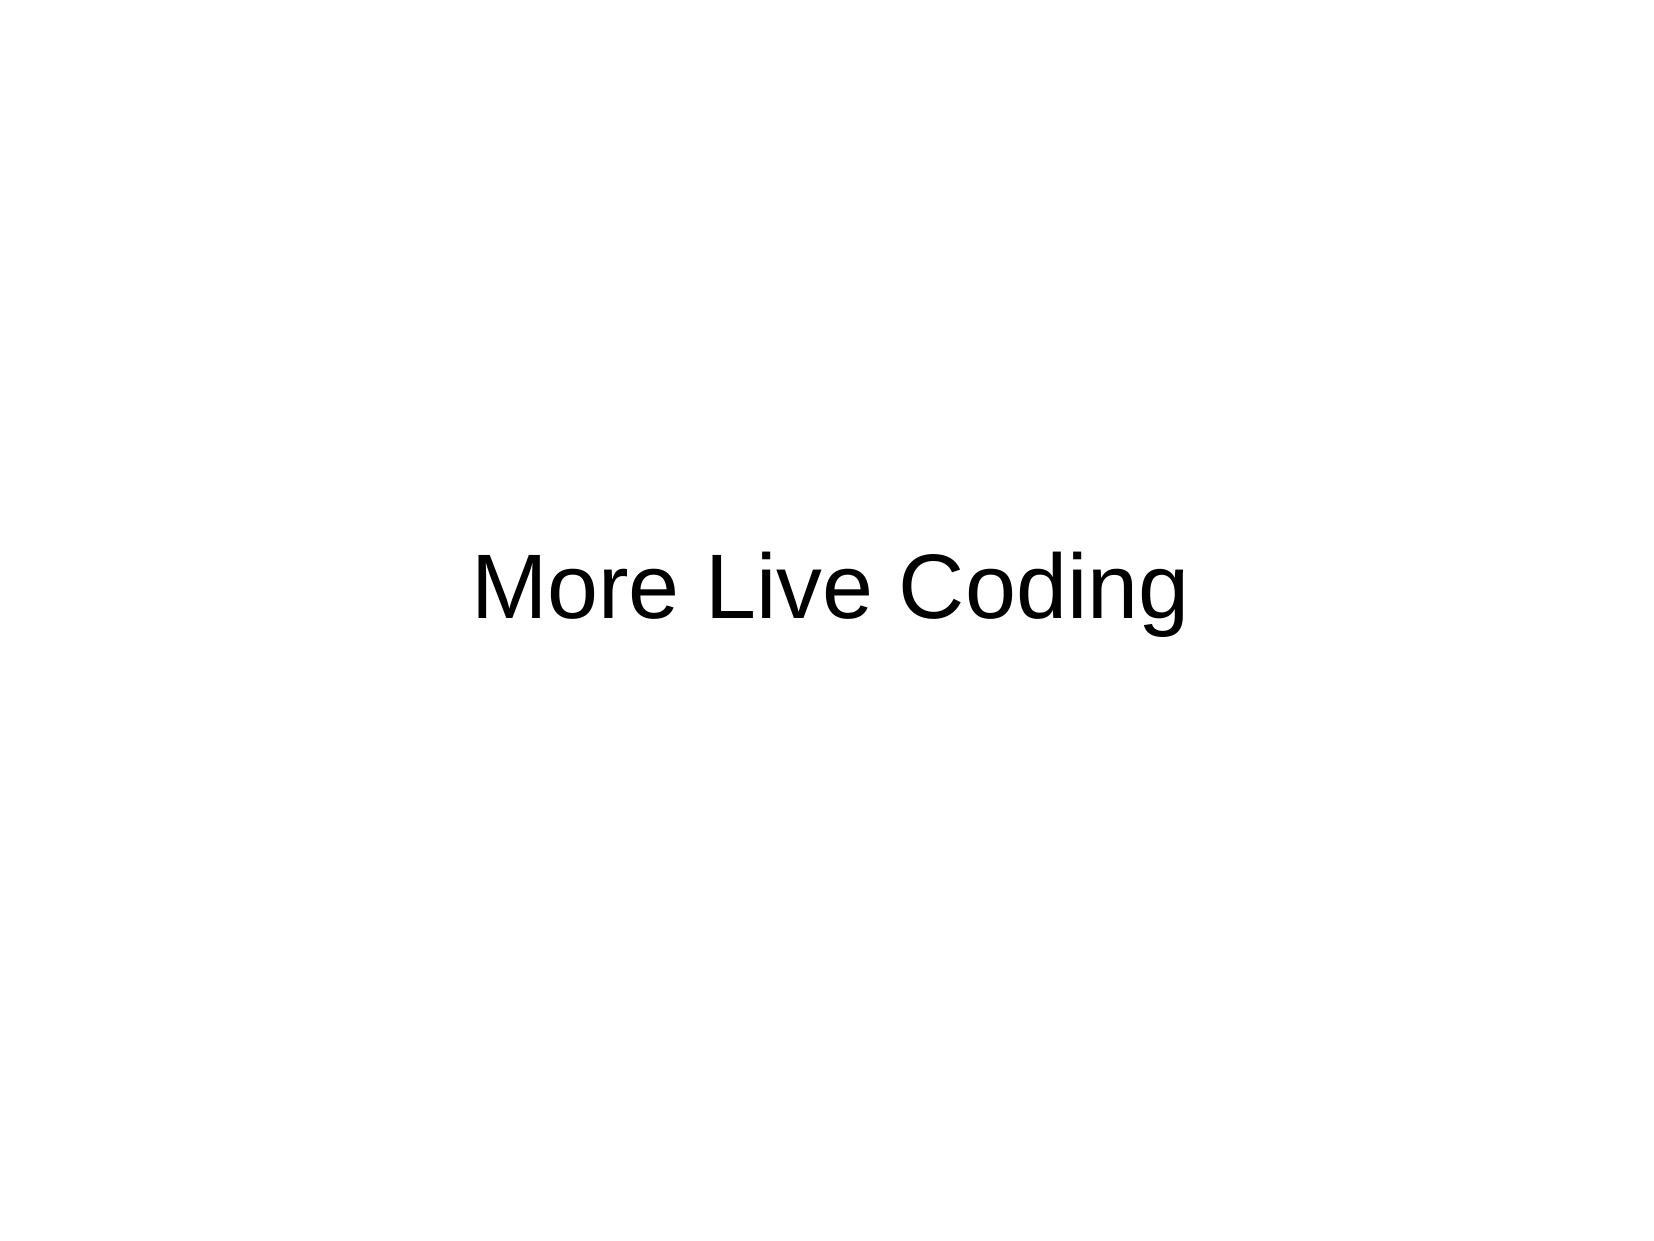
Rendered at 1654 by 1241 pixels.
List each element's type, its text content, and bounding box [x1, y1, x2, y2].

title More Live Coding [86, 482, 1576, 691]
